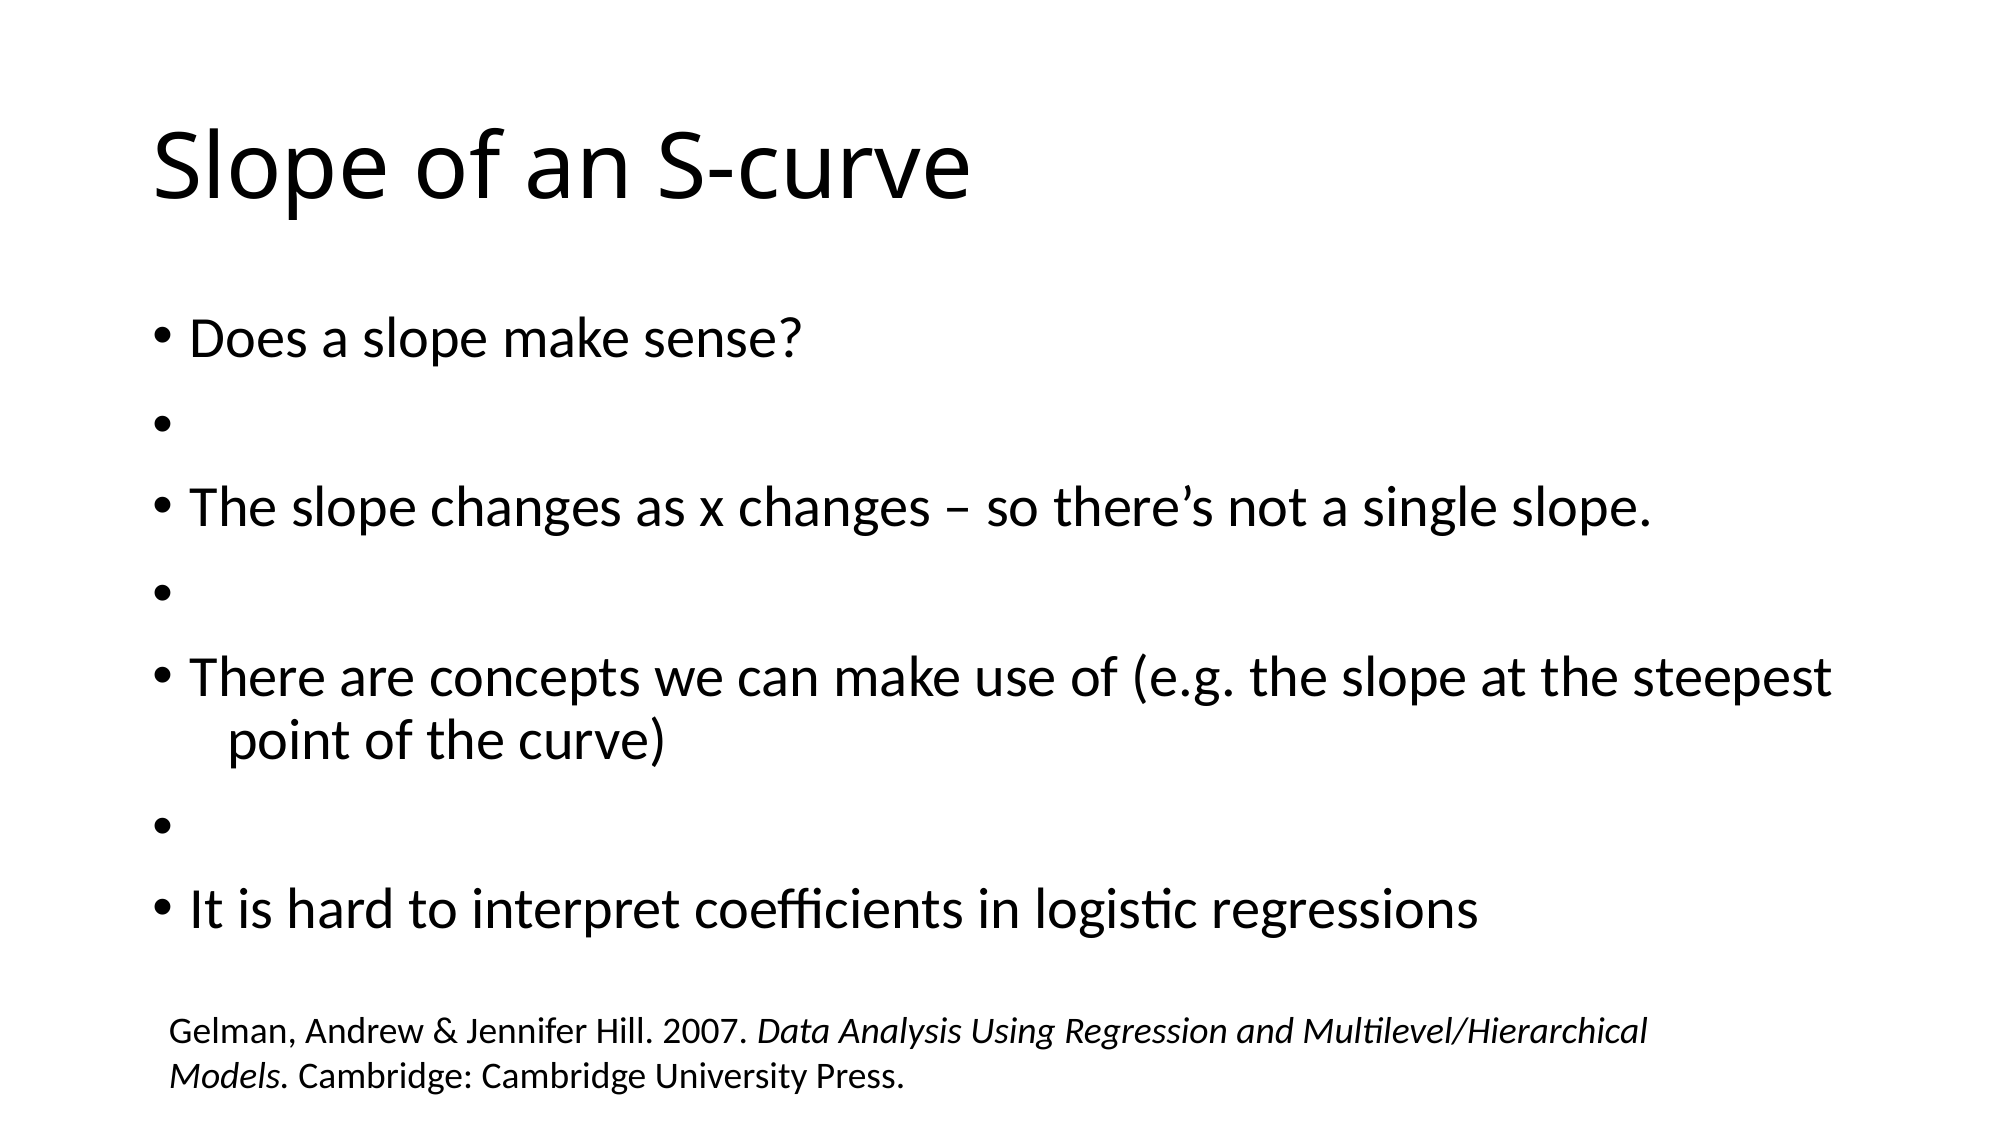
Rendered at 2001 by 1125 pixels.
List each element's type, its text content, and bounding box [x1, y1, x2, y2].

title Slope of an S-curve [137, 59, 1863, 278]
text_box Gelman, Andrew & Jennifer Hill. 2007. Data Analysis Using Regression and Multilevel/Hierarchical Models. Cambridge: Cambridge University Press. [153, 998, 1775, 1105]
list Does a slope make sense? The slope changes as x changes – so there’s not a single slope. There are concepts we can make use of (e.g. the slope at the steepest point of the curve) It is hard to interpret coefficients in logistic regressions [137, 299, 1863, 954]
